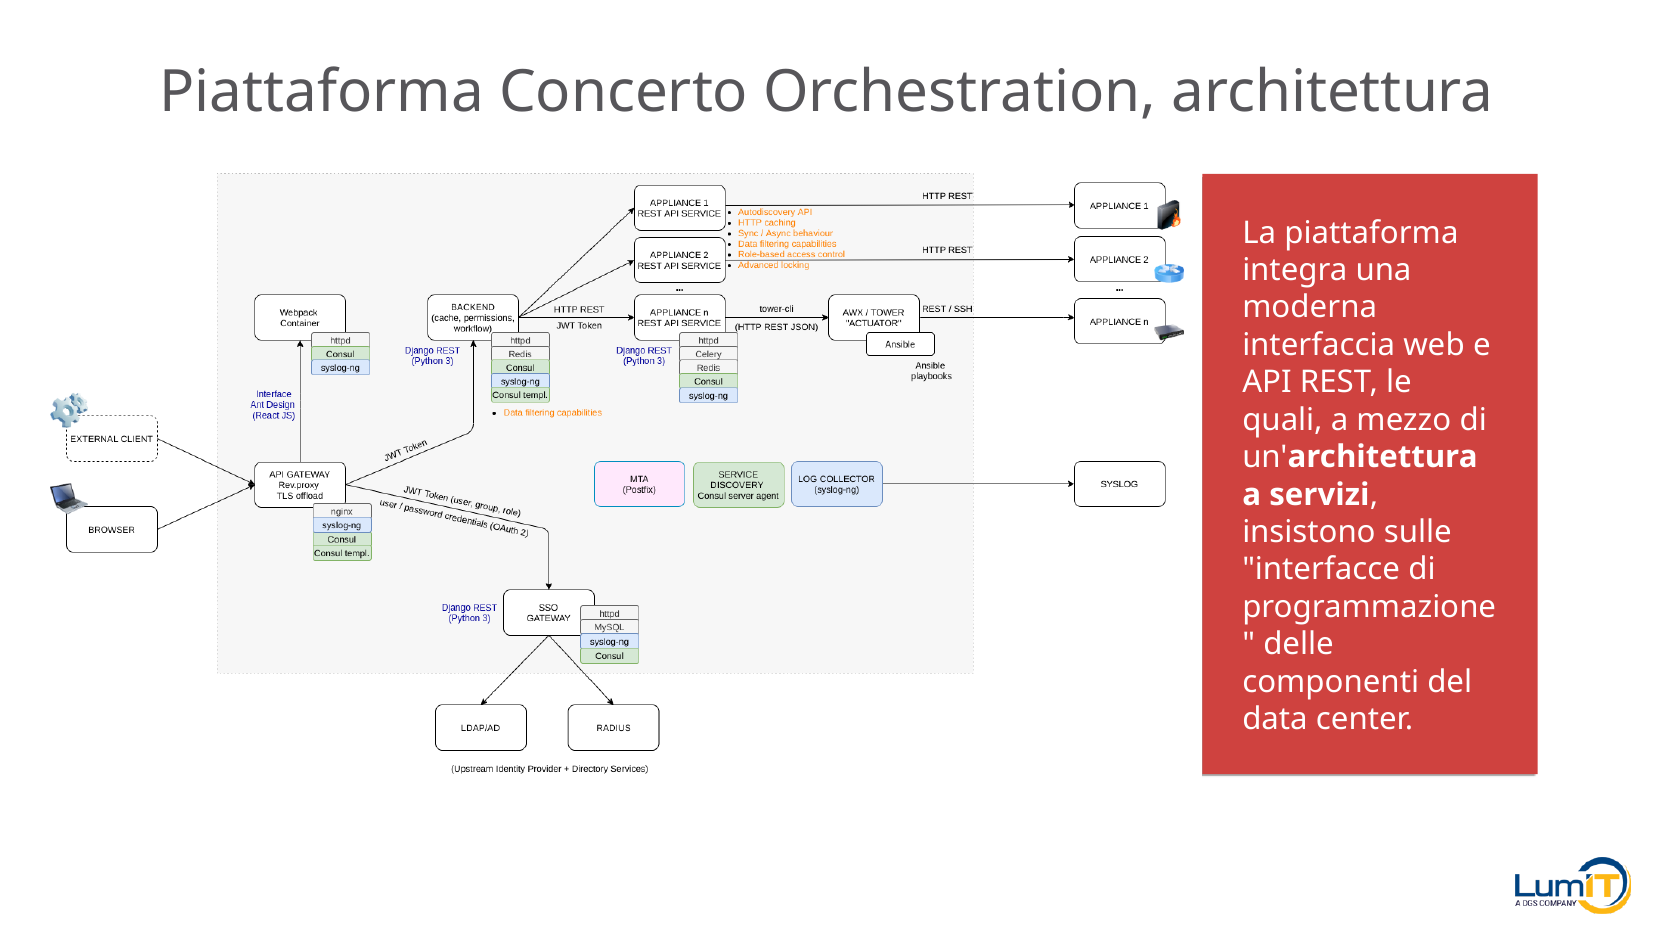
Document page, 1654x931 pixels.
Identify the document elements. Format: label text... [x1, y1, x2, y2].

picture [50, 173, 1193, 779]
picture [1515, 857, 1631, 914]
text_box Piattaforma Concerto Orchestration, architettura [123, 37, 1529, 149]
text_box La piattaforma integra una moderna interfaccia web e API REST, le quali, a mezzo di un'architettura a servizi, insistono sulle "interfacce di programmazione" delle componenti del data center. [1202, 173, 1538, 775]
